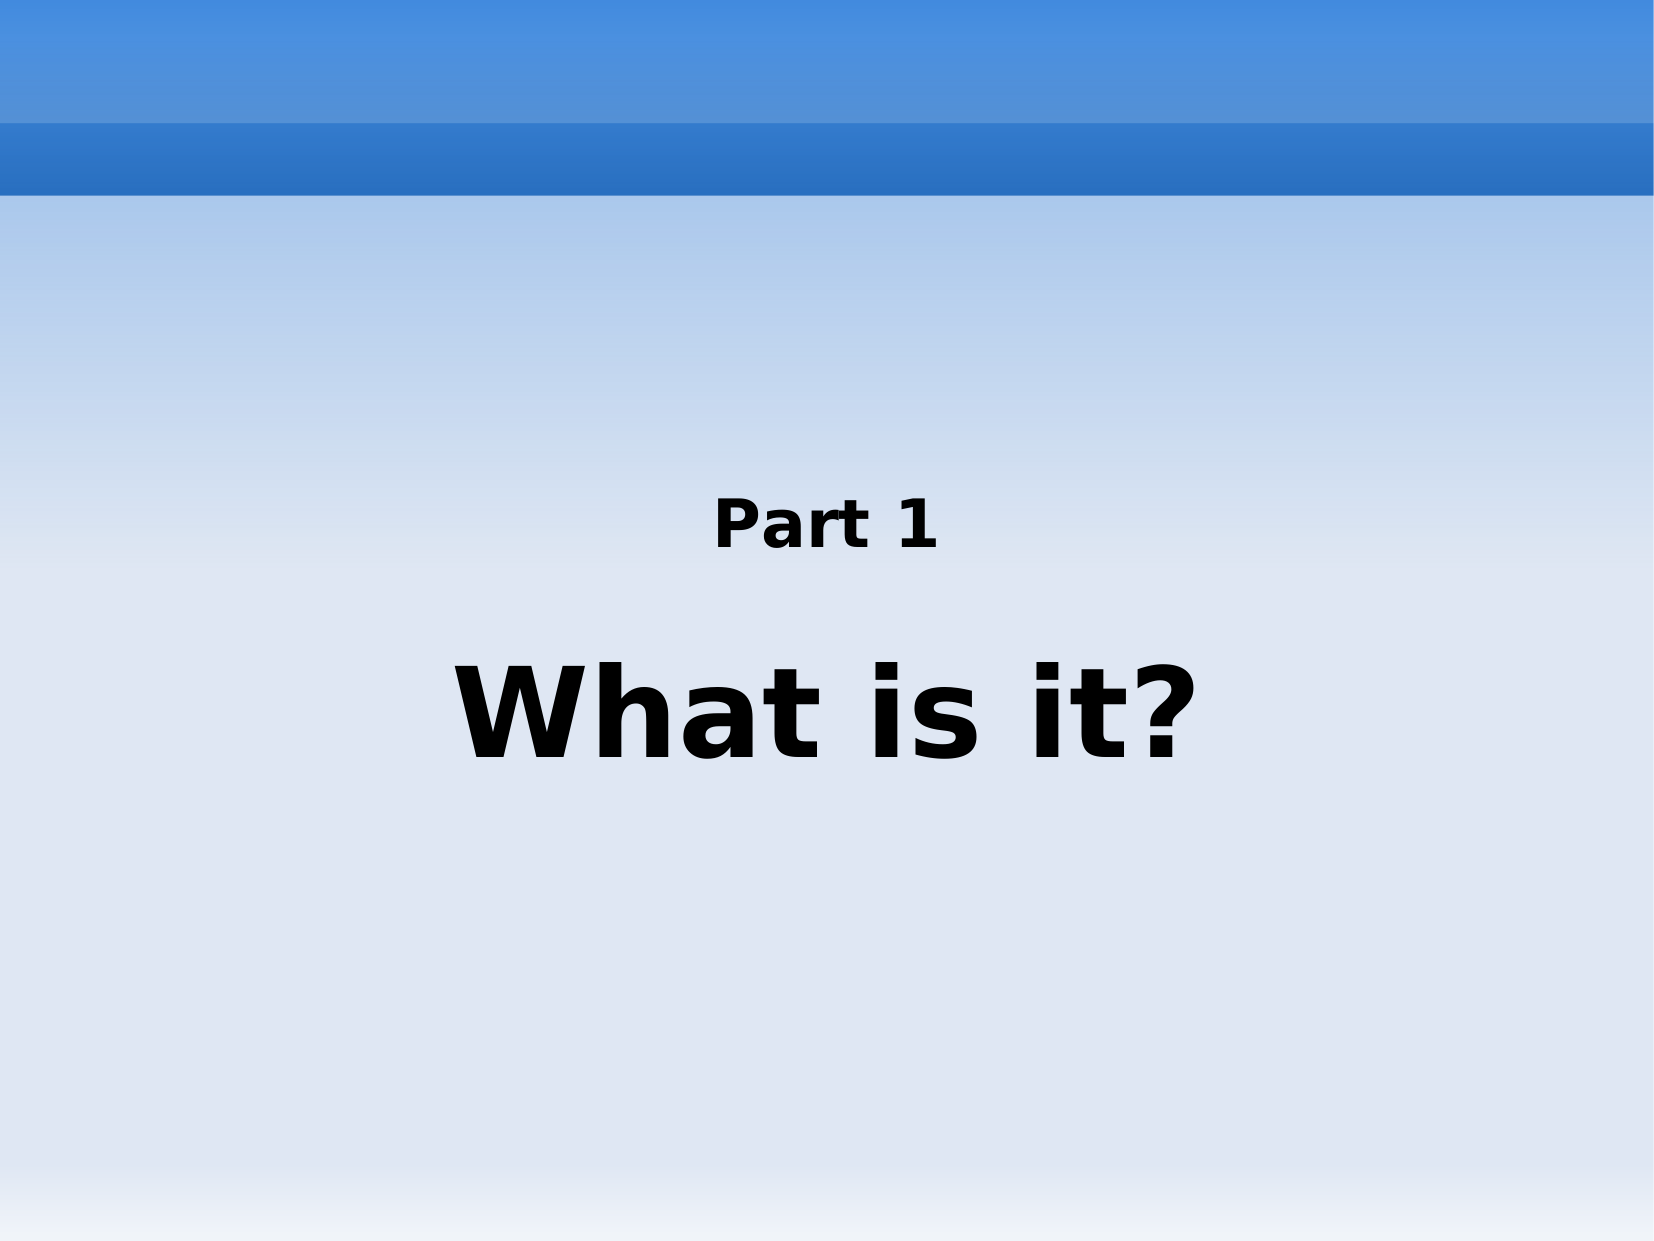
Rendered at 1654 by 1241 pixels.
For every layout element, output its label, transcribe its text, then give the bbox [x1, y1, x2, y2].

picture [0, 0, 1654, 1241]
subtitle Part 1 What is it? [82, 297, 1571, 1102]
